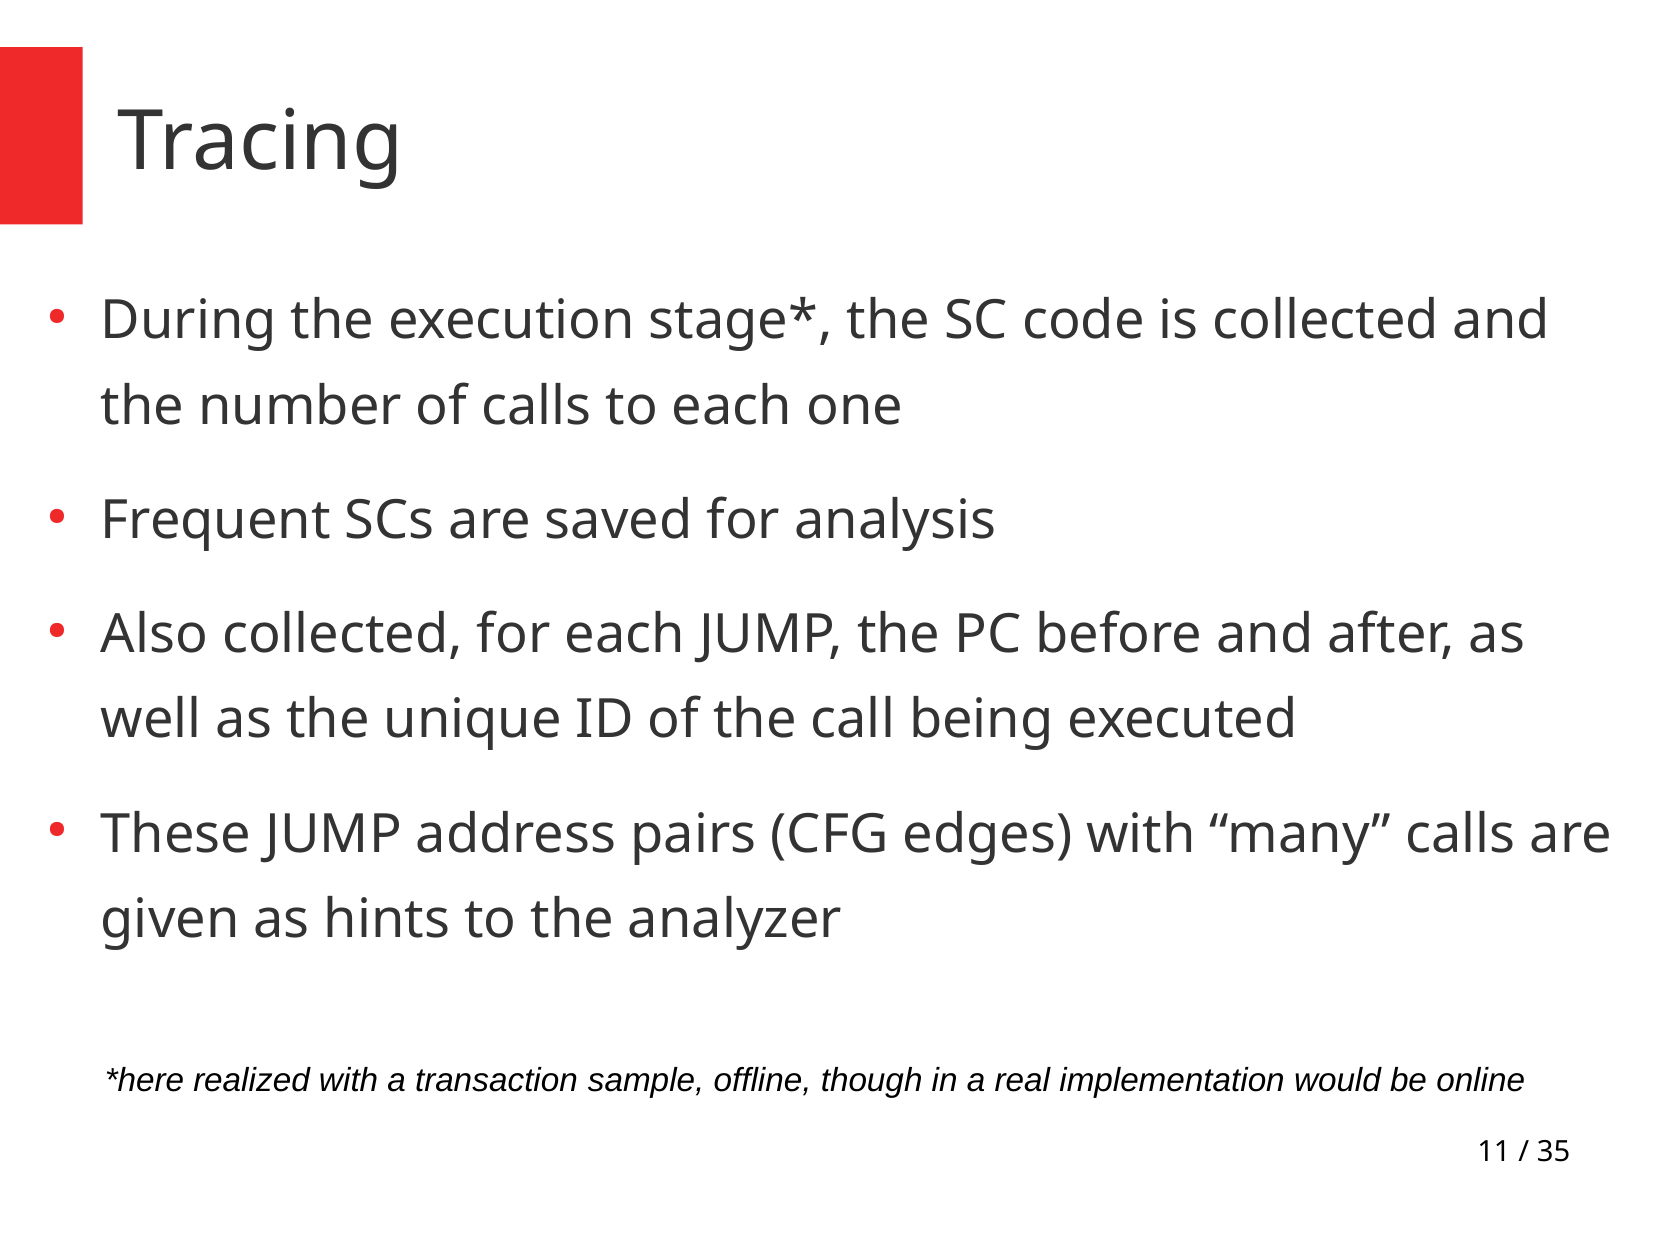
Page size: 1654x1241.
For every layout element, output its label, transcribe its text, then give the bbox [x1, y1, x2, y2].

title Tracing [117, 33, 1571, 241]
list During the execution stage*, the SC code is collected and the number of calls to each one Frequent SCs are saved for analysis Also collected, for each JUMP, the PC before and after, as well as the unique ID of the call being executed These JUMP address pairs (CFG edges) with “many” calls are given as hints to the analyzer [29, 270, 1620, 856]
text_box *here realized with a transaction sample, offline, though in a real implementation would be online [90, 1019, 1608, 1140]
